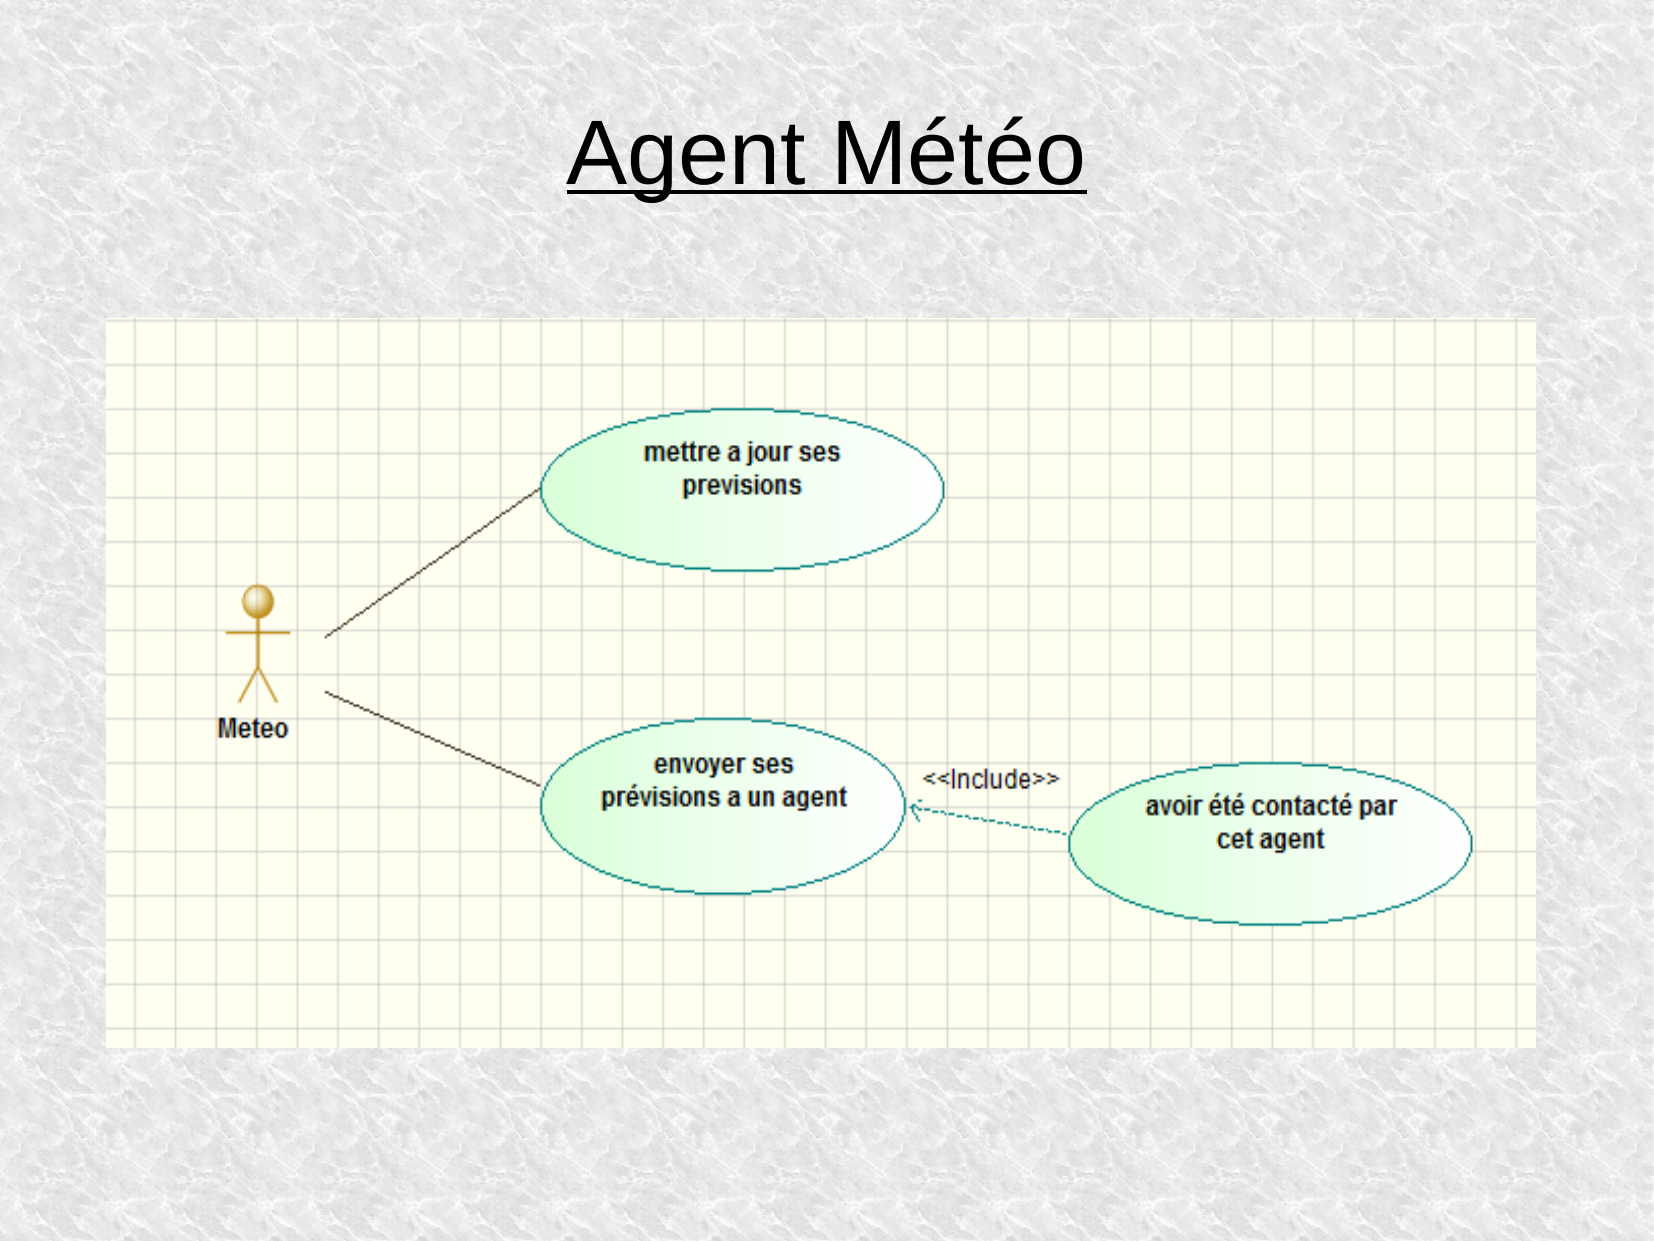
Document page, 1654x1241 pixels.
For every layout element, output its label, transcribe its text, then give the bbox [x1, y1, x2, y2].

title Agent Météo [82, 49, 1571, 257]
picture [0, 0, 1654, 1241]
